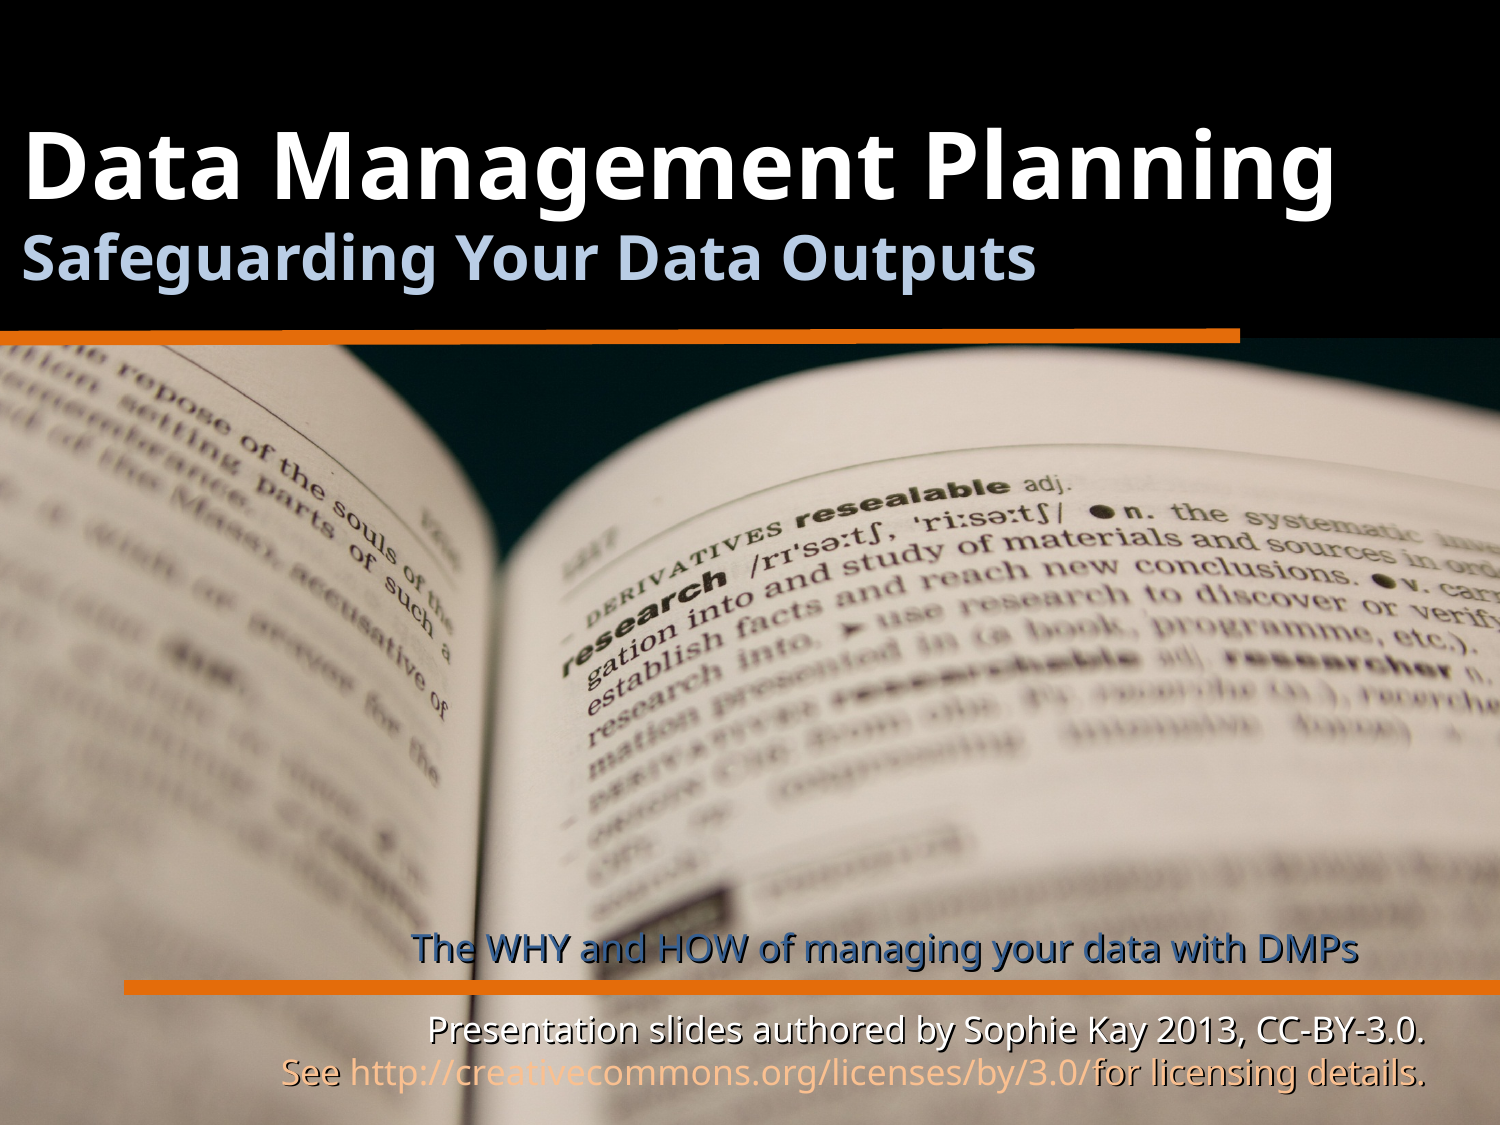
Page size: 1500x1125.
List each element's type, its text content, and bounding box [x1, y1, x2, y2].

text_box The WHY and HOW of managing your data with DMPs [395, 916, 1495, 978]
picture [0, 302, 1500, 1125]
text_box Data Management Planning Safeguarding Your Data Outputs [6, 98, 1484, 303]
text_box Presentation slides authored by Sophie Kay 2013, CC-BY-3.0. See http://creativecommons.org/licenses/by/3.0/ for licensing details. [265, 999, 1495, 1104]
